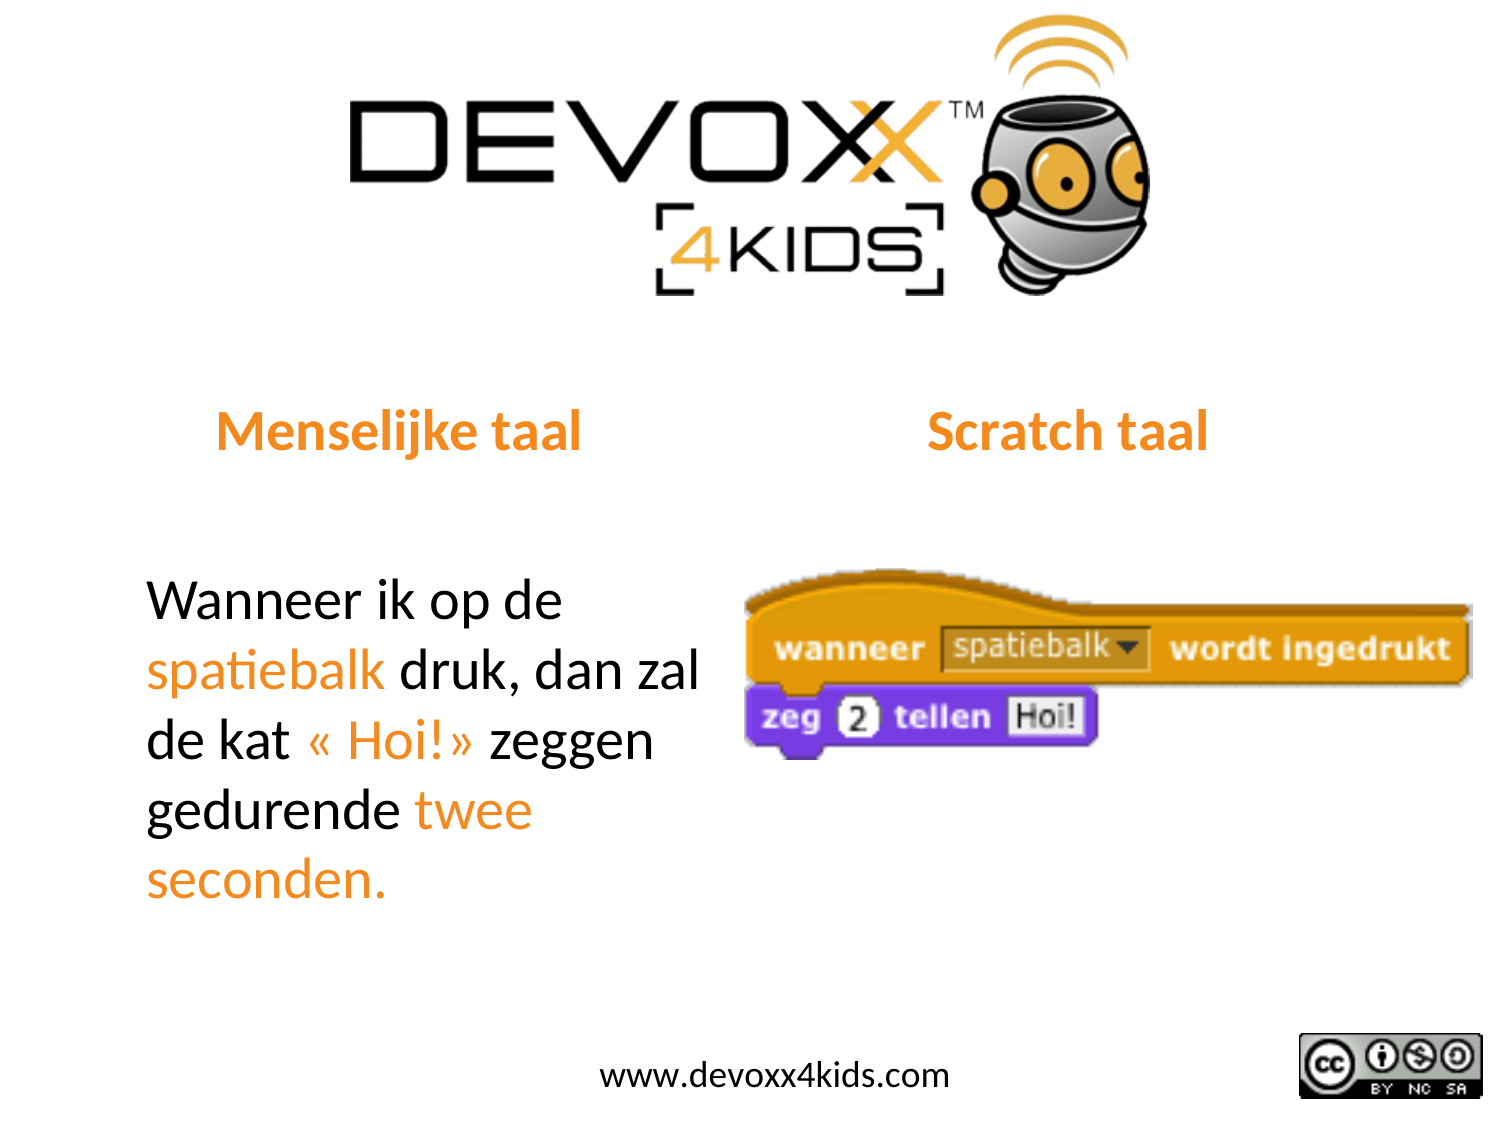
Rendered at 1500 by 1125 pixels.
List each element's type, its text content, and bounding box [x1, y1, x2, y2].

picture [744, 568, 1473, 760]
picture [350, 14, 1150, 296]
list Menselijke taal Wanneer ik op de spatiebalk druk, dan zal de kat « Hoi!» zeggen gedurende twee seconden. [75, 384, 738, 936]
picture [1299, 1033, 1483, 1099]
text_box Scratch taal [737, 384, 1400, 498]
